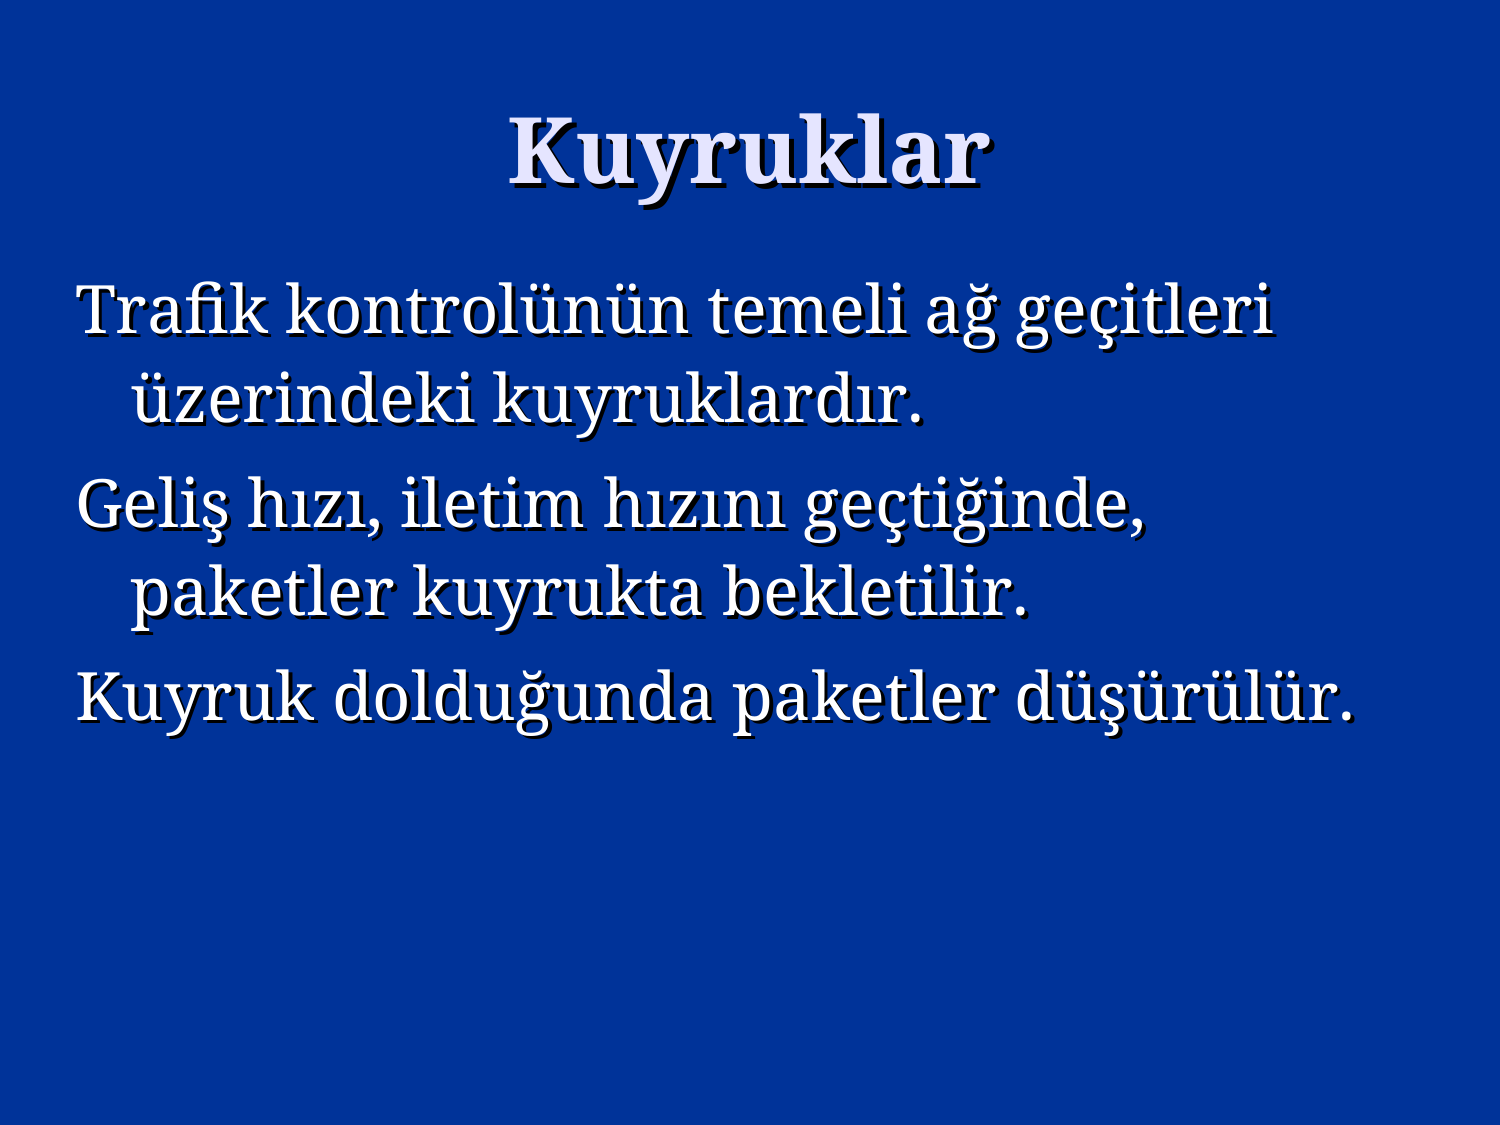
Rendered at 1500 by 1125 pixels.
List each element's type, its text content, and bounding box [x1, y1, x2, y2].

title Kuyruklar [75, 52, 1426, 241]
list Trafik kontrolünün temeli ağ geçitleri üzerindeki kuyruklardır. Geliş hızı, iletim hızını geçtiğinde, paketler kuyrukta bekletilir. Kuyruk dolduğunda paketler düşürülür. [75, 262, 1426, 1006]
